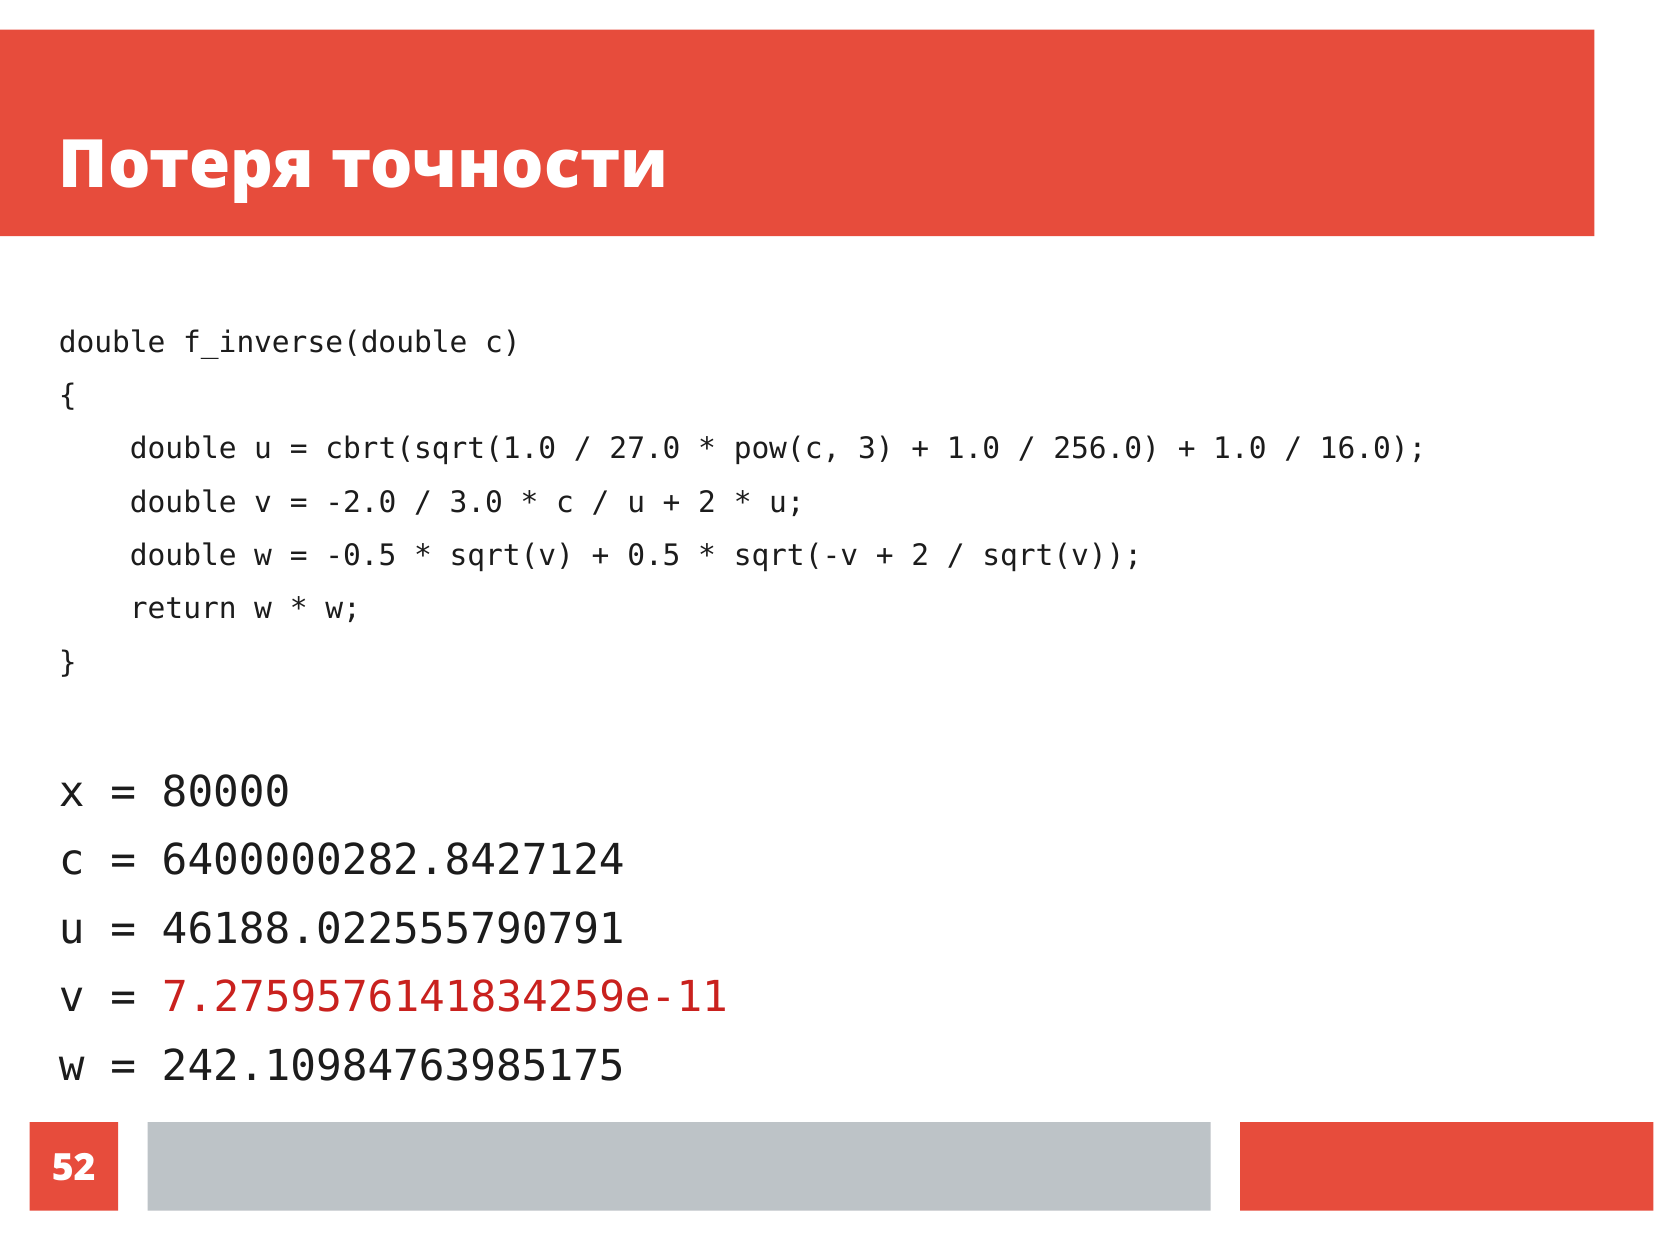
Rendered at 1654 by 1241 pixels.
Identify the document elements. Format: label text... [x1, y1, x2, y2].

list double f_inverse(double c) { double u = cbrt(sqrt(1.0 / 27.0 * pow(c, 3) + 1.0 / 256.0) + 1.0 / 16.0); double v = -2.0 / 3.0 * c / u + 2 * u; double w = -0.5 * sqrt(v) + 0.5 * sqrt(-v + 2 / sqrt(v)); return w * w; } x = 80000 c = 6400000282.8427124 u = 46188.022555790791 v = 7.2759576141834259e-11 w = 242.10984763985175 [59, 324, 1565, 1093]
title Потеря точности [59, 59, 1595, 207]
